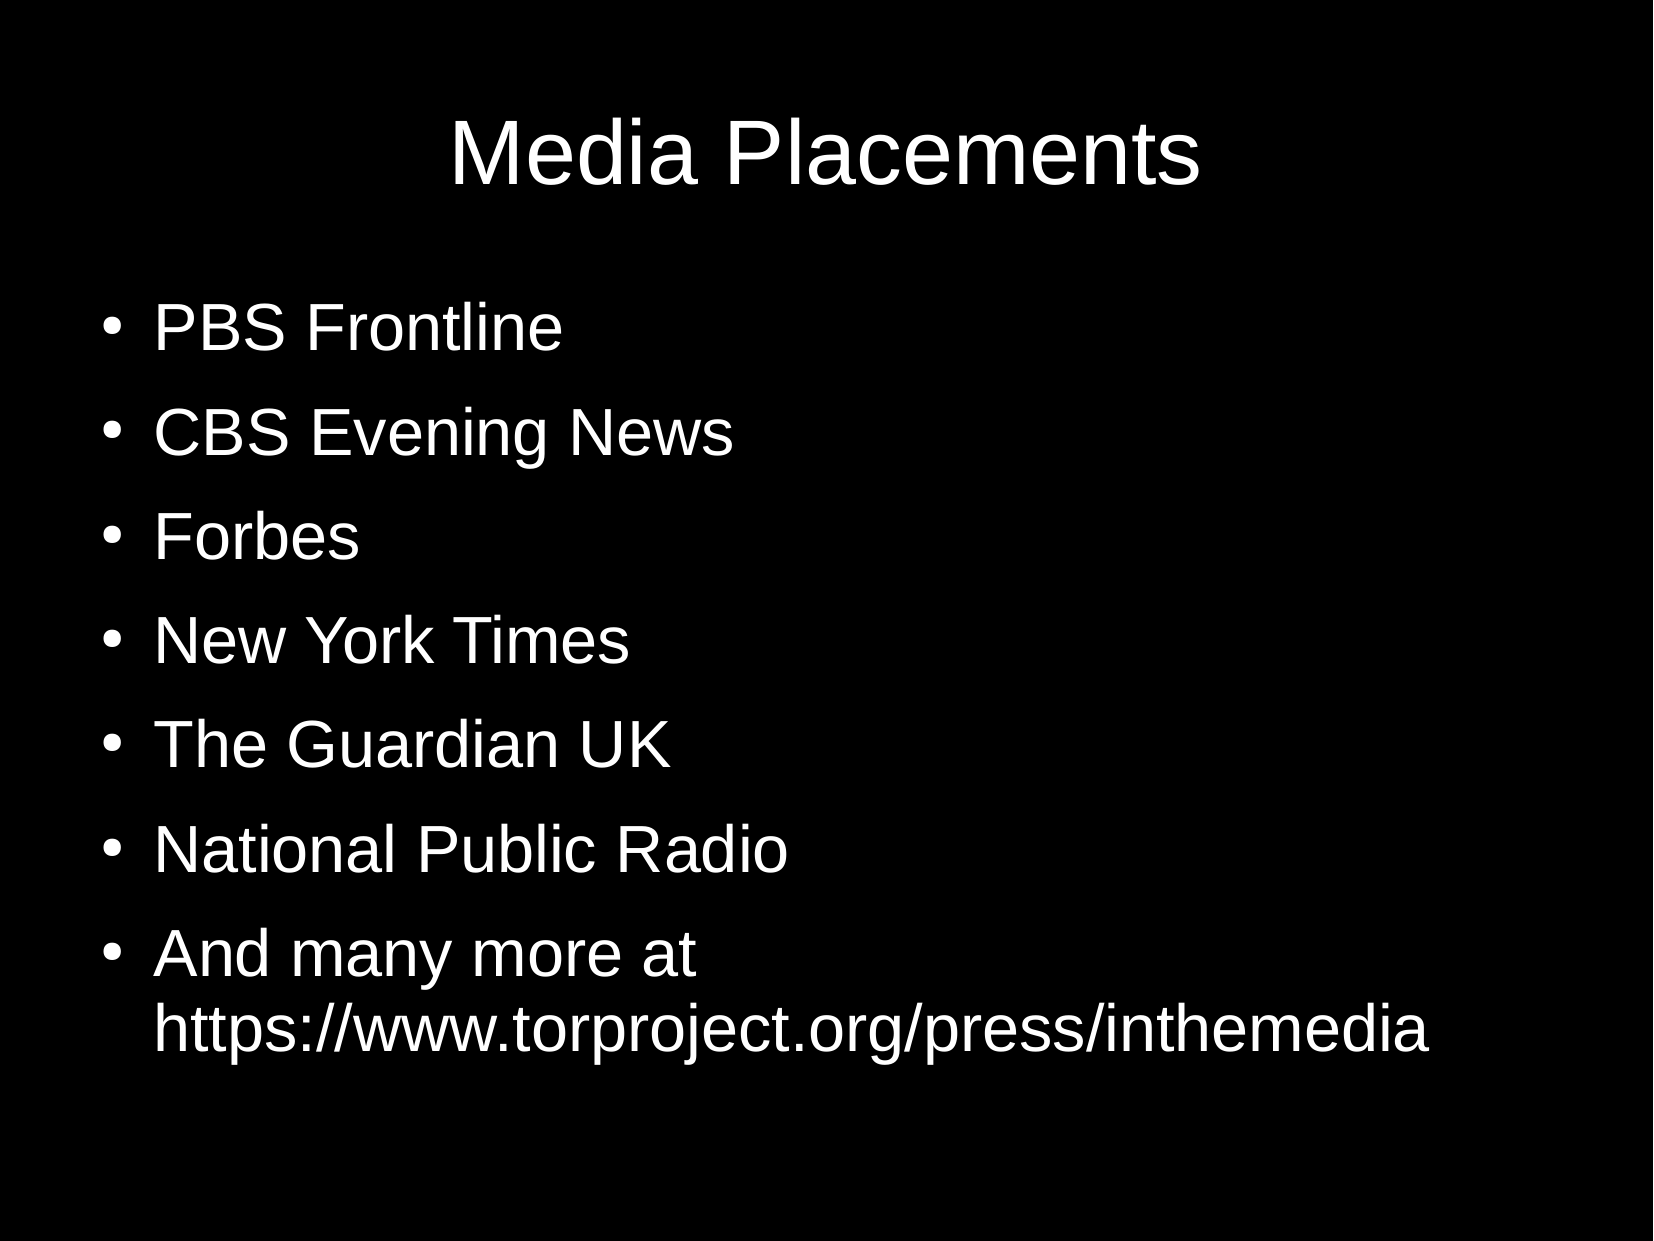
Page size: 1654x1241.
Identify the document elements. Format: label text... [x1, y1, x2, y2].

title Media Placements [82, 56, 1571, 250]
list PBS Frontline CBS Evening News Forbes New York Times The Guardian UK National Public Radio And many more at https://www.torproject.org/press/inthemedia [82, 290, 1571, 1095]
